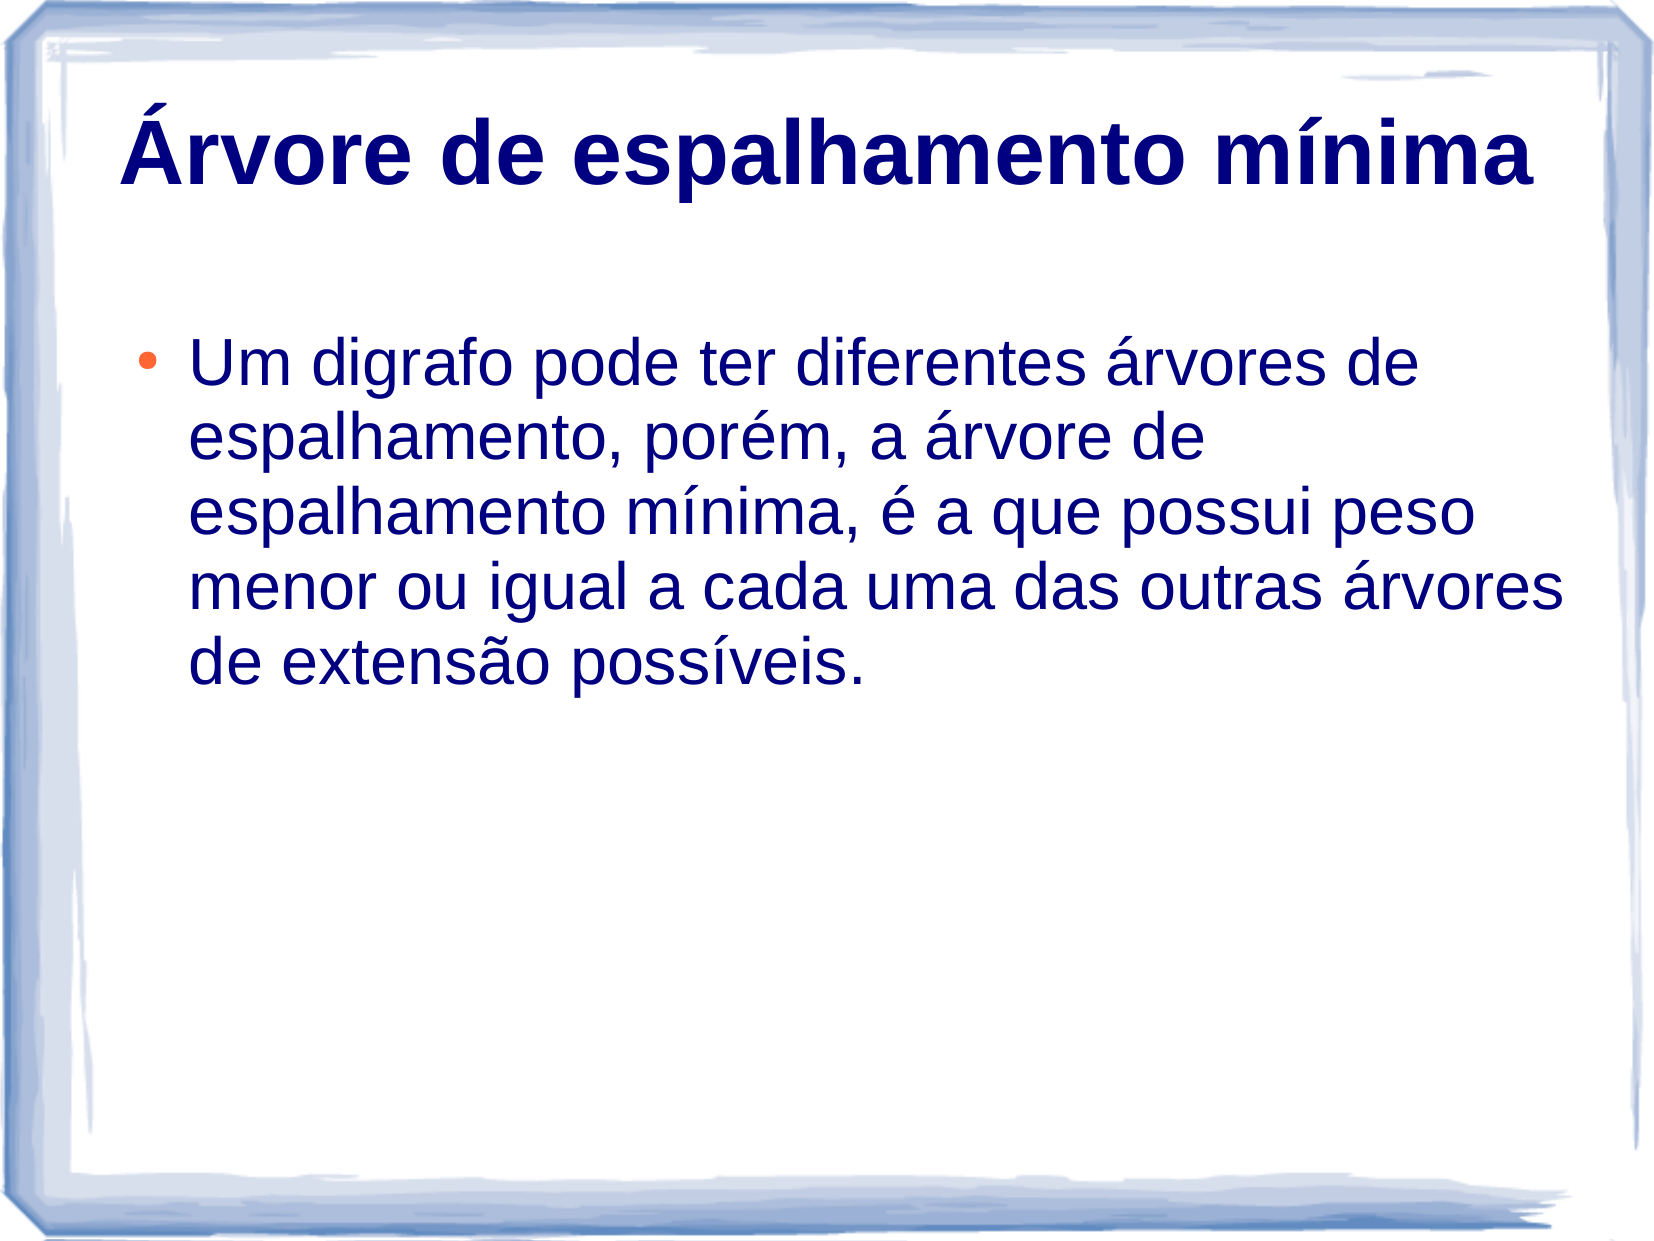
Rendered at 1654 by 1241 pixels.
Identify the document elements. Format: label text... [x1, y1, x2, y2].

picture [0, 0, 1654, 1241]
list Um digrafo pode ter diferentes árvores de espalhamento, porém, a árvore de espalhamento mínima, é a que possui peso menor ou igual a cada uma das outras árvores de extensão possíveis. [118, 324, 1571, 1045]
title Árvore de espalhamento mínima [82, 49, 1571, 257]
